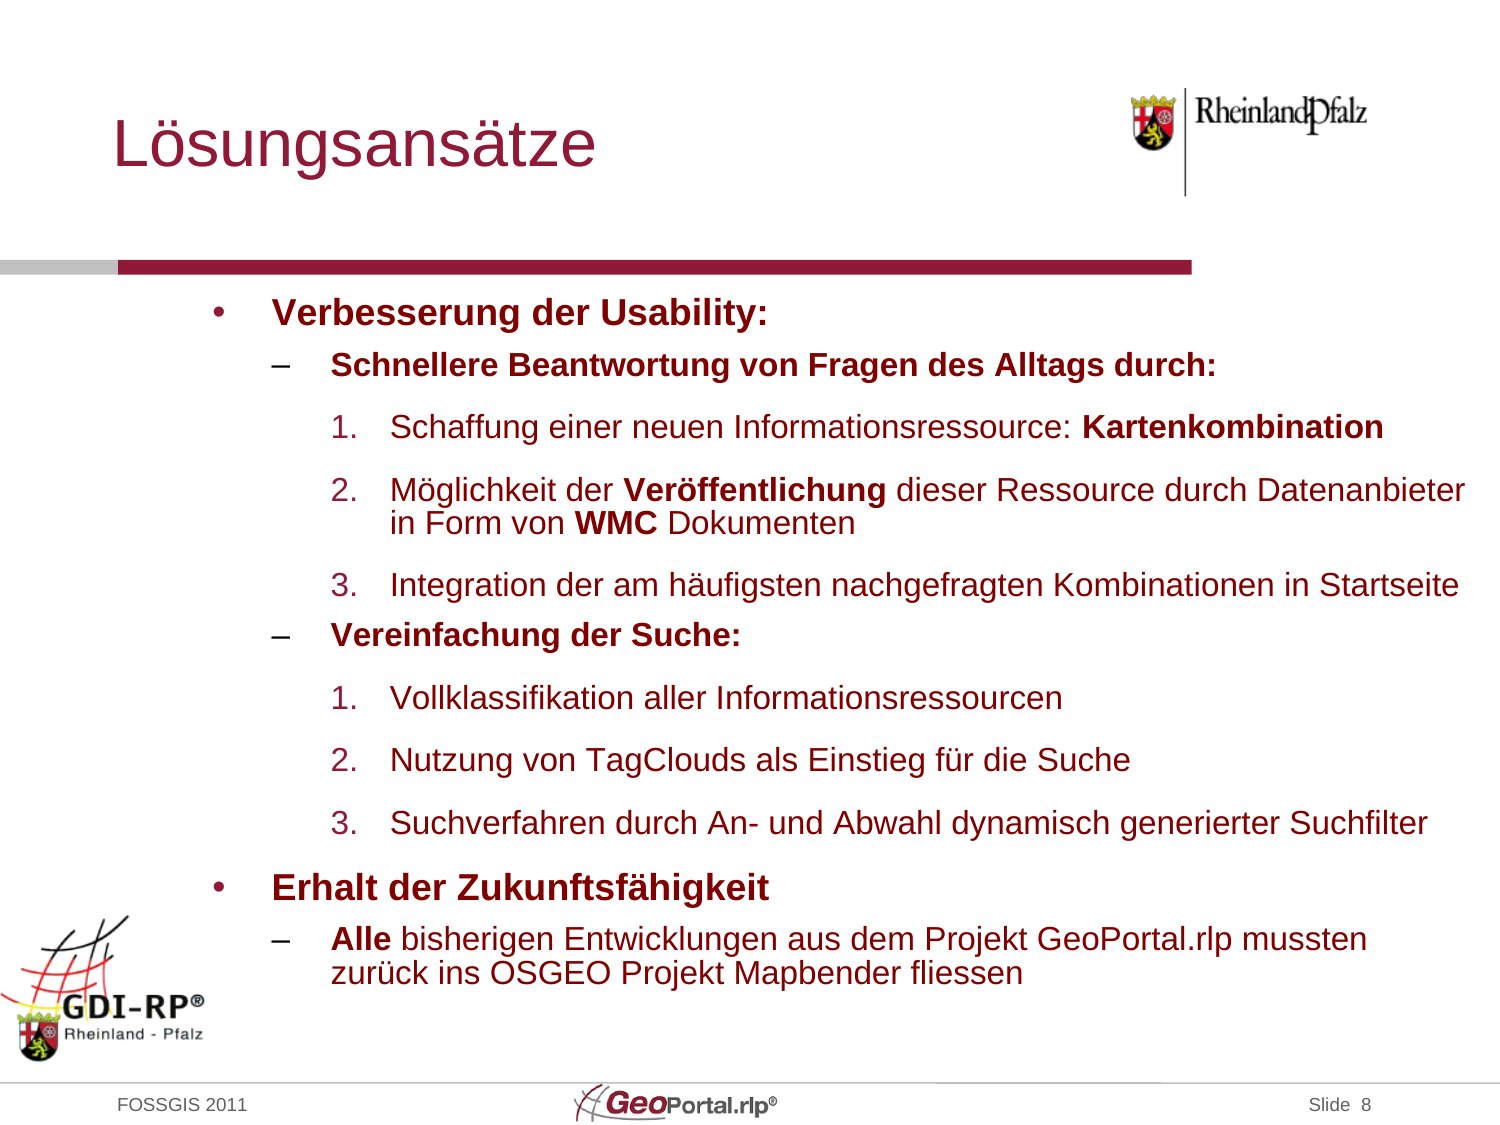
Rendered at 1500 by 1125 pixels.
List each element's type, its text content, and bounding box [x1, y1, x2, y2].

title Lösungsansätze [112, 63, 1071, 224]
picture [1131, 88, 1447, 198]
picture [0, 915, 207, 1063]
list Verbesserung der Usability: Schnellere Beantwortung von Fragen des Alltags durch: Schaffung einer neuen Informationsressource: Kartenkombination Möglichkeit der Veröffentlichung dieser Ressource durch Datenanbieter in Form von WMC Dokumenten Integration der am häufigsten nachgefragten Kombinationen in Startseite Vereinfachung der Suche: Vollklassifikation aller Informationsressourcen Nutzung von TagClouds als Einstieg für die Suche Suchverfahren durch An- und Abwahl dynamisch generierter Suchfilter Erhalt der Zukunftsfähigkeit Alle bisherigen Entwicklungen aus dem Projekt GeoPortal.rlp mussten zurück ins OSGEO Projekt Mapbender fliessen [212, 295, 1477, 1125]
